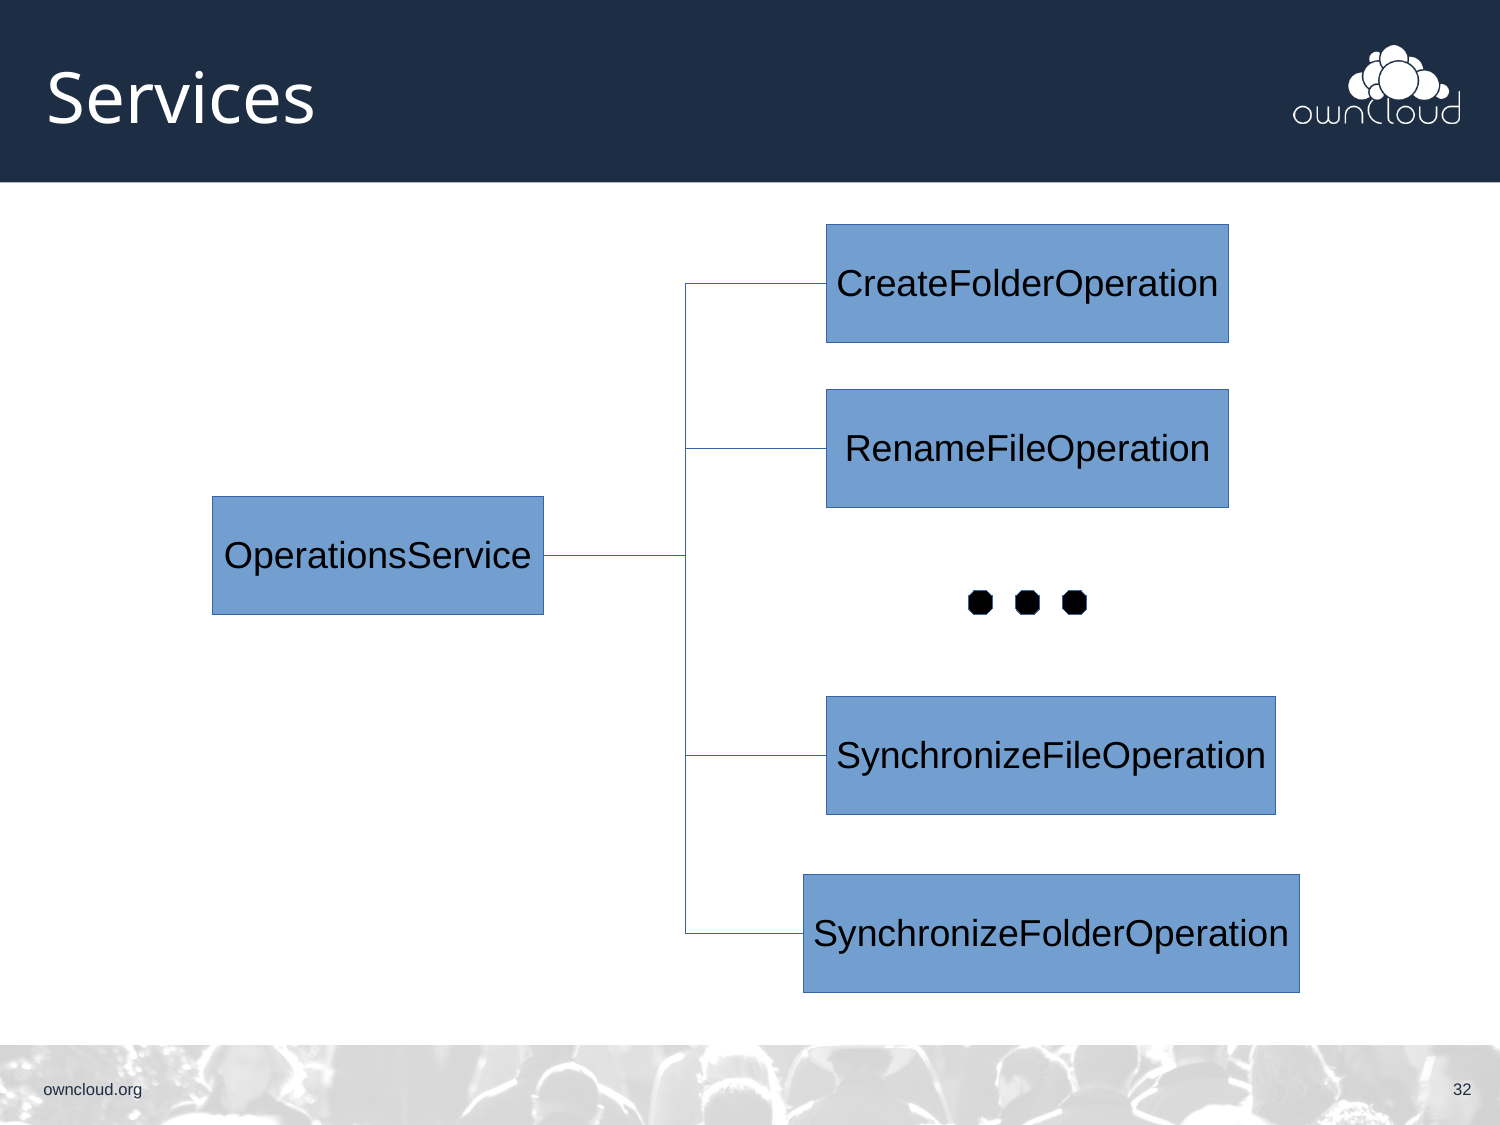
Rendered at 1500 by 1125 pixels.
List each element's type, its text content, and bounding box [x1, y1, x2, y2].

text_box OperationsService [212, 496, 544, 615]
title Services [46, 5, 1258, 187]
text_box SynchronizeFileOperation [826, 696, 1276, 815]
text_box CreateFolderOperation [826, 224, 1229, 343]
text_box [1062, 590, 1087, 615]
picture [1293, 45, 1460, 124]
picture [0, 1045, 1500, 1125]
text_box SynchronizeFolderOperation [803, 874, 1300, 993]
text_box RenameFileOperation [826, 389, 1229, 508]
text_box [968, 590, 993, 615]
text_box [1015, 590, 1040, 615]
